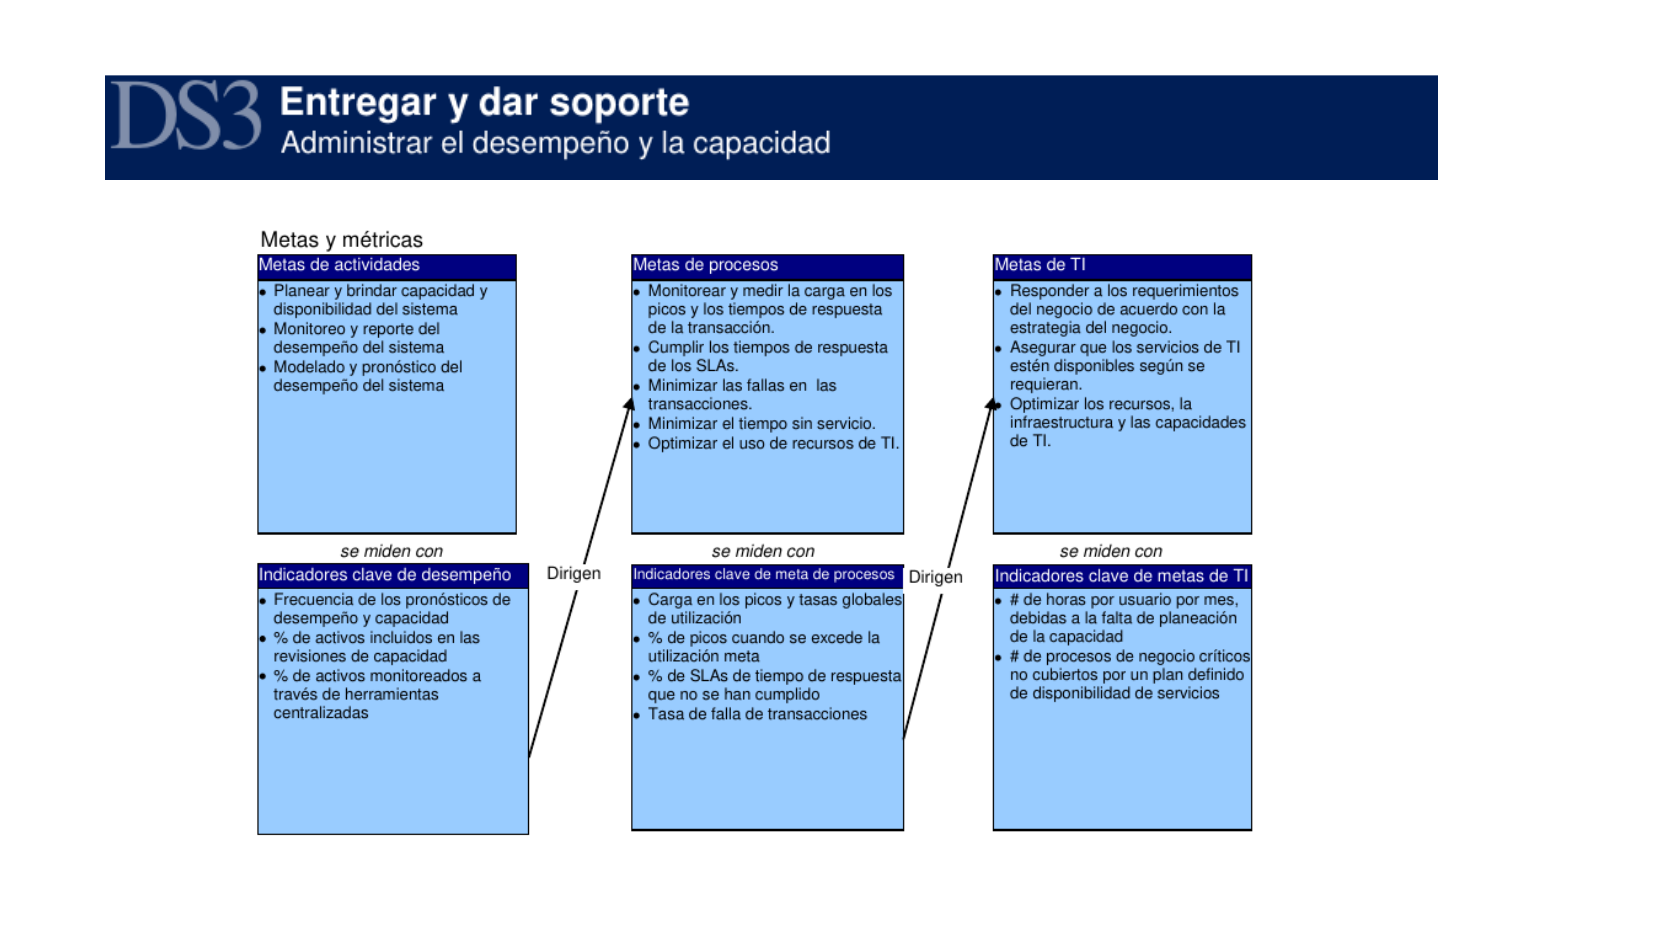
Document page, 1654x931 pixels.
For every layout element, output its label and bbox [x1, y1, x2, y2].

picture [255, 226, 1261, 841]
picture [105, 74, 1438, 180]
